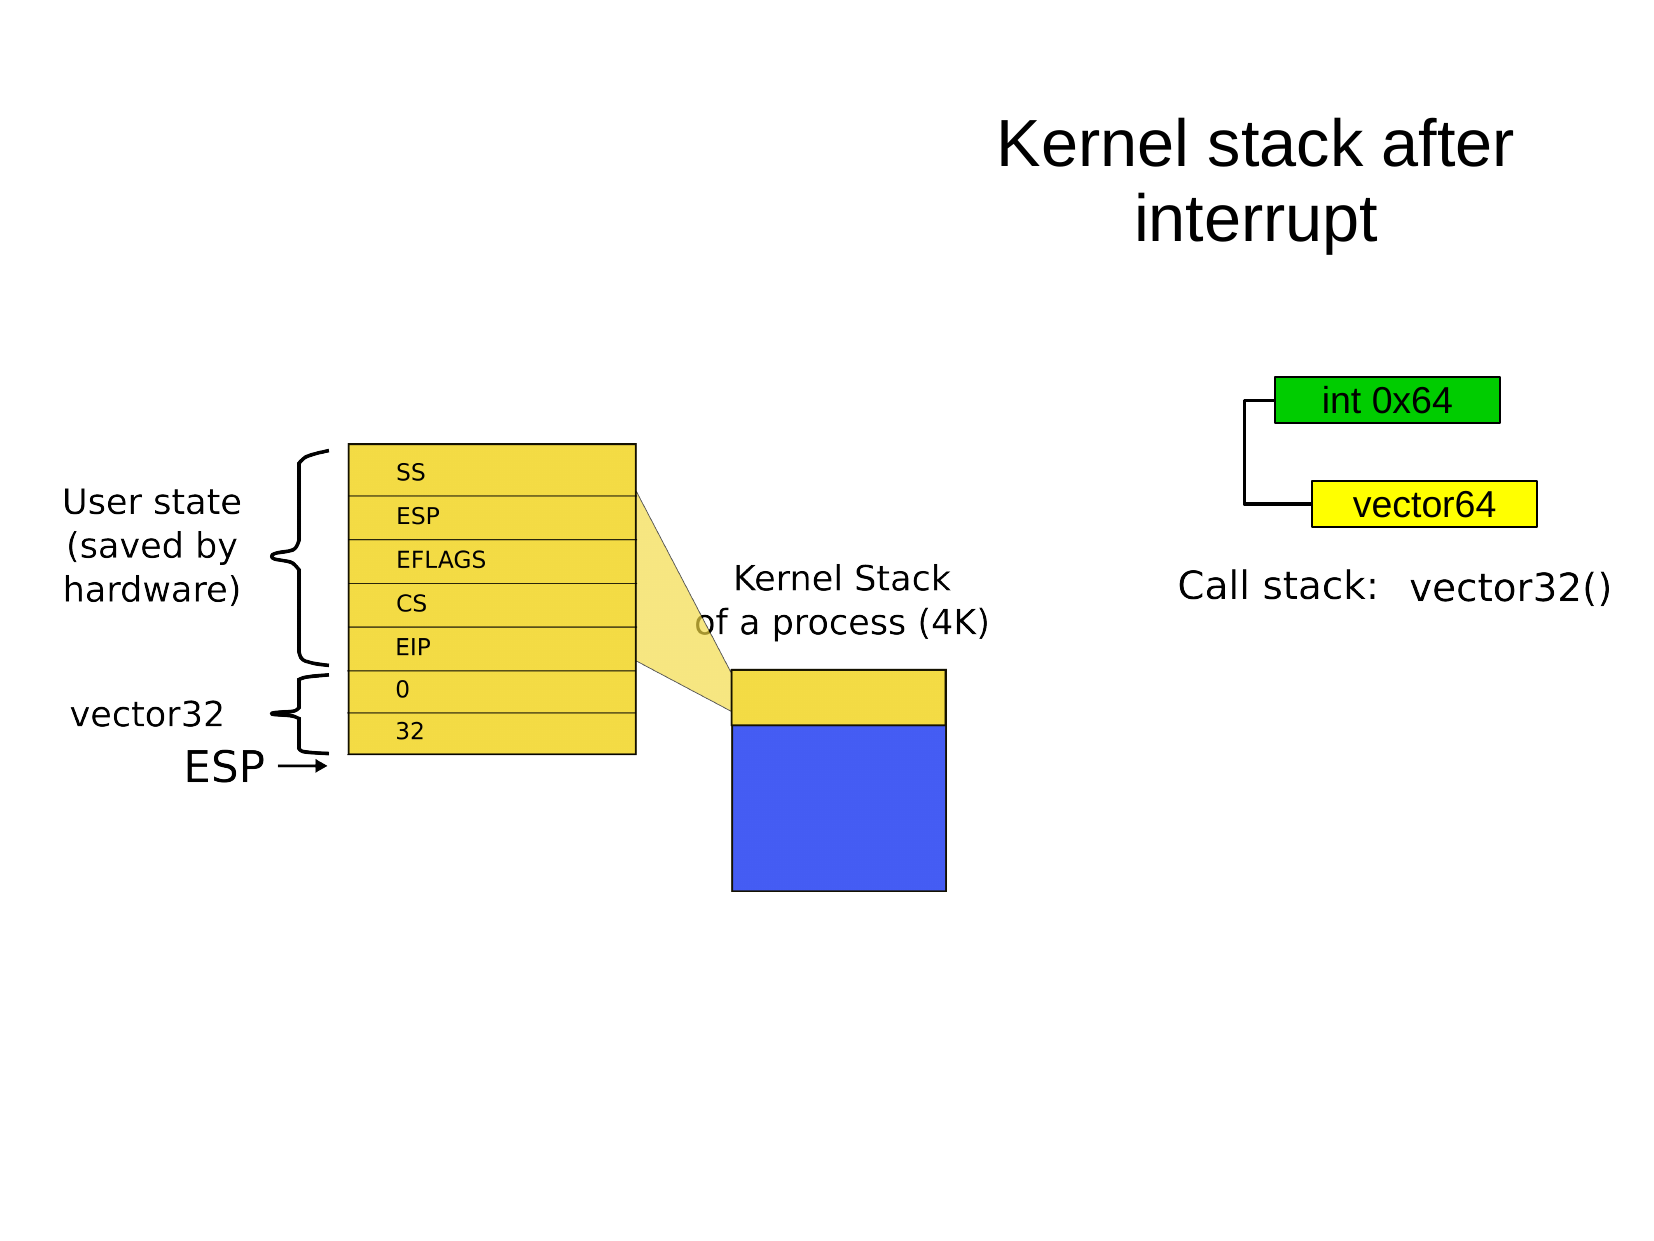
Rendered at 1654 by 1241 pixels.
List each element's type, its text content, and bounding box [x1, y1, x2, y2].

text_box vector64 [1312, 480, 1538, 528]
text_box int 0x64 [1274, 377, 1500, 424]
picture [65, 443, 1609, 892]
list Kernel stack after interrupt [900, 105, 1613, 301]
